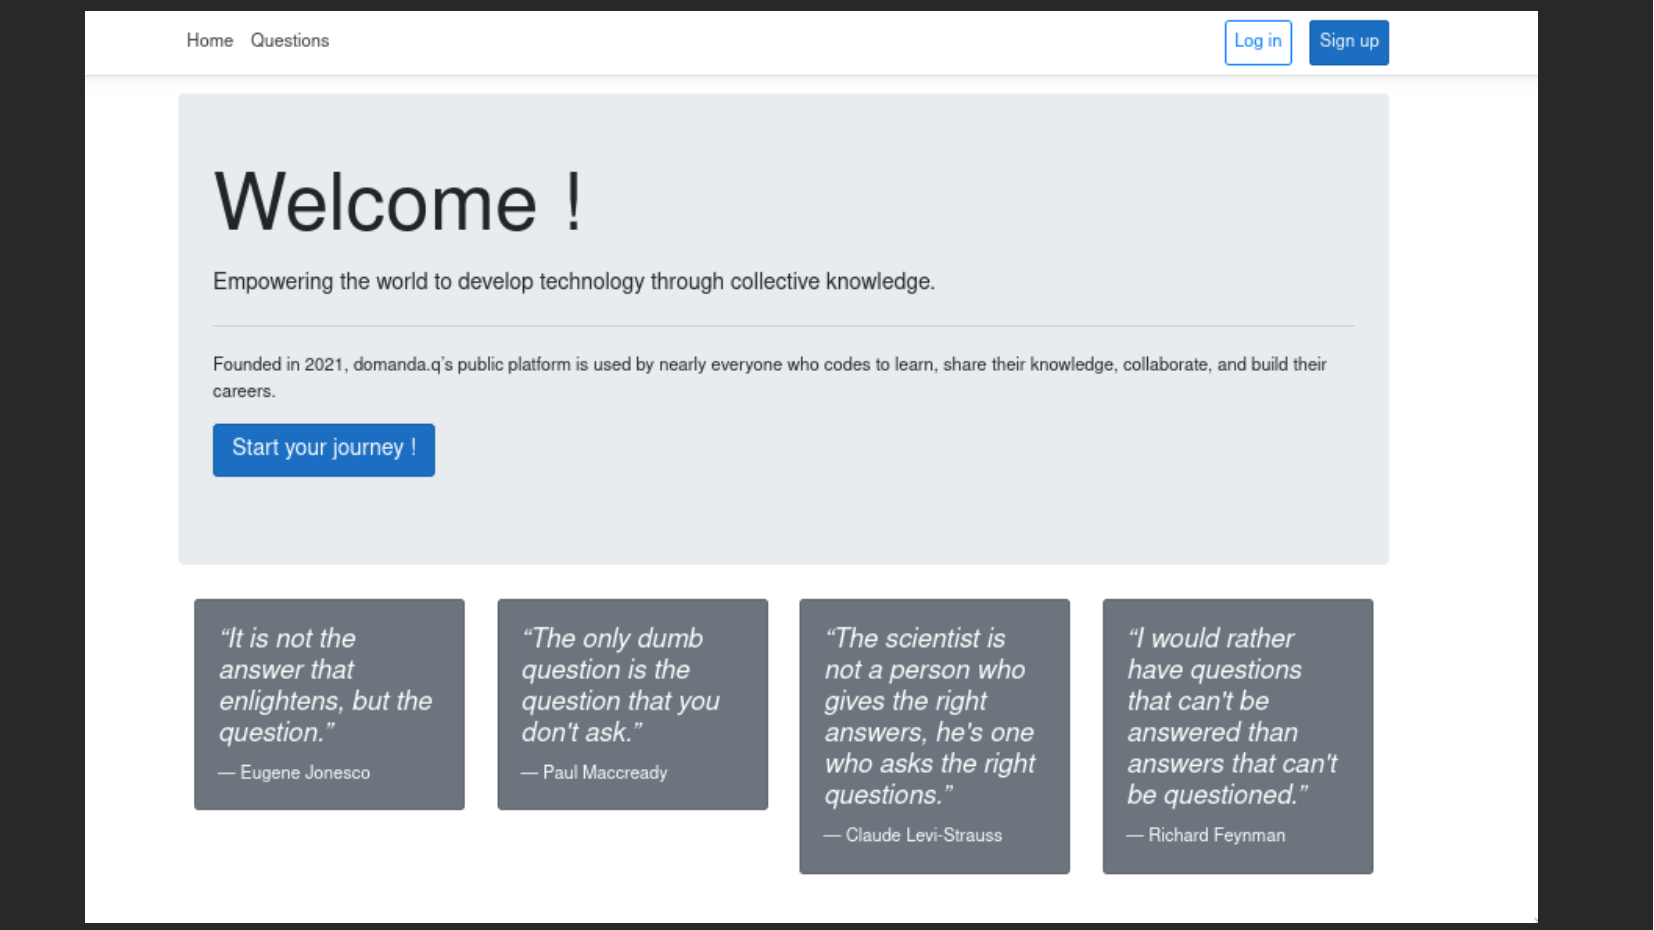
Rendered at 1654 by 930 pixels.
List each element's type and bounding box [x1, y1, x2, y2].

picture [85, 11, 1538, 923]
